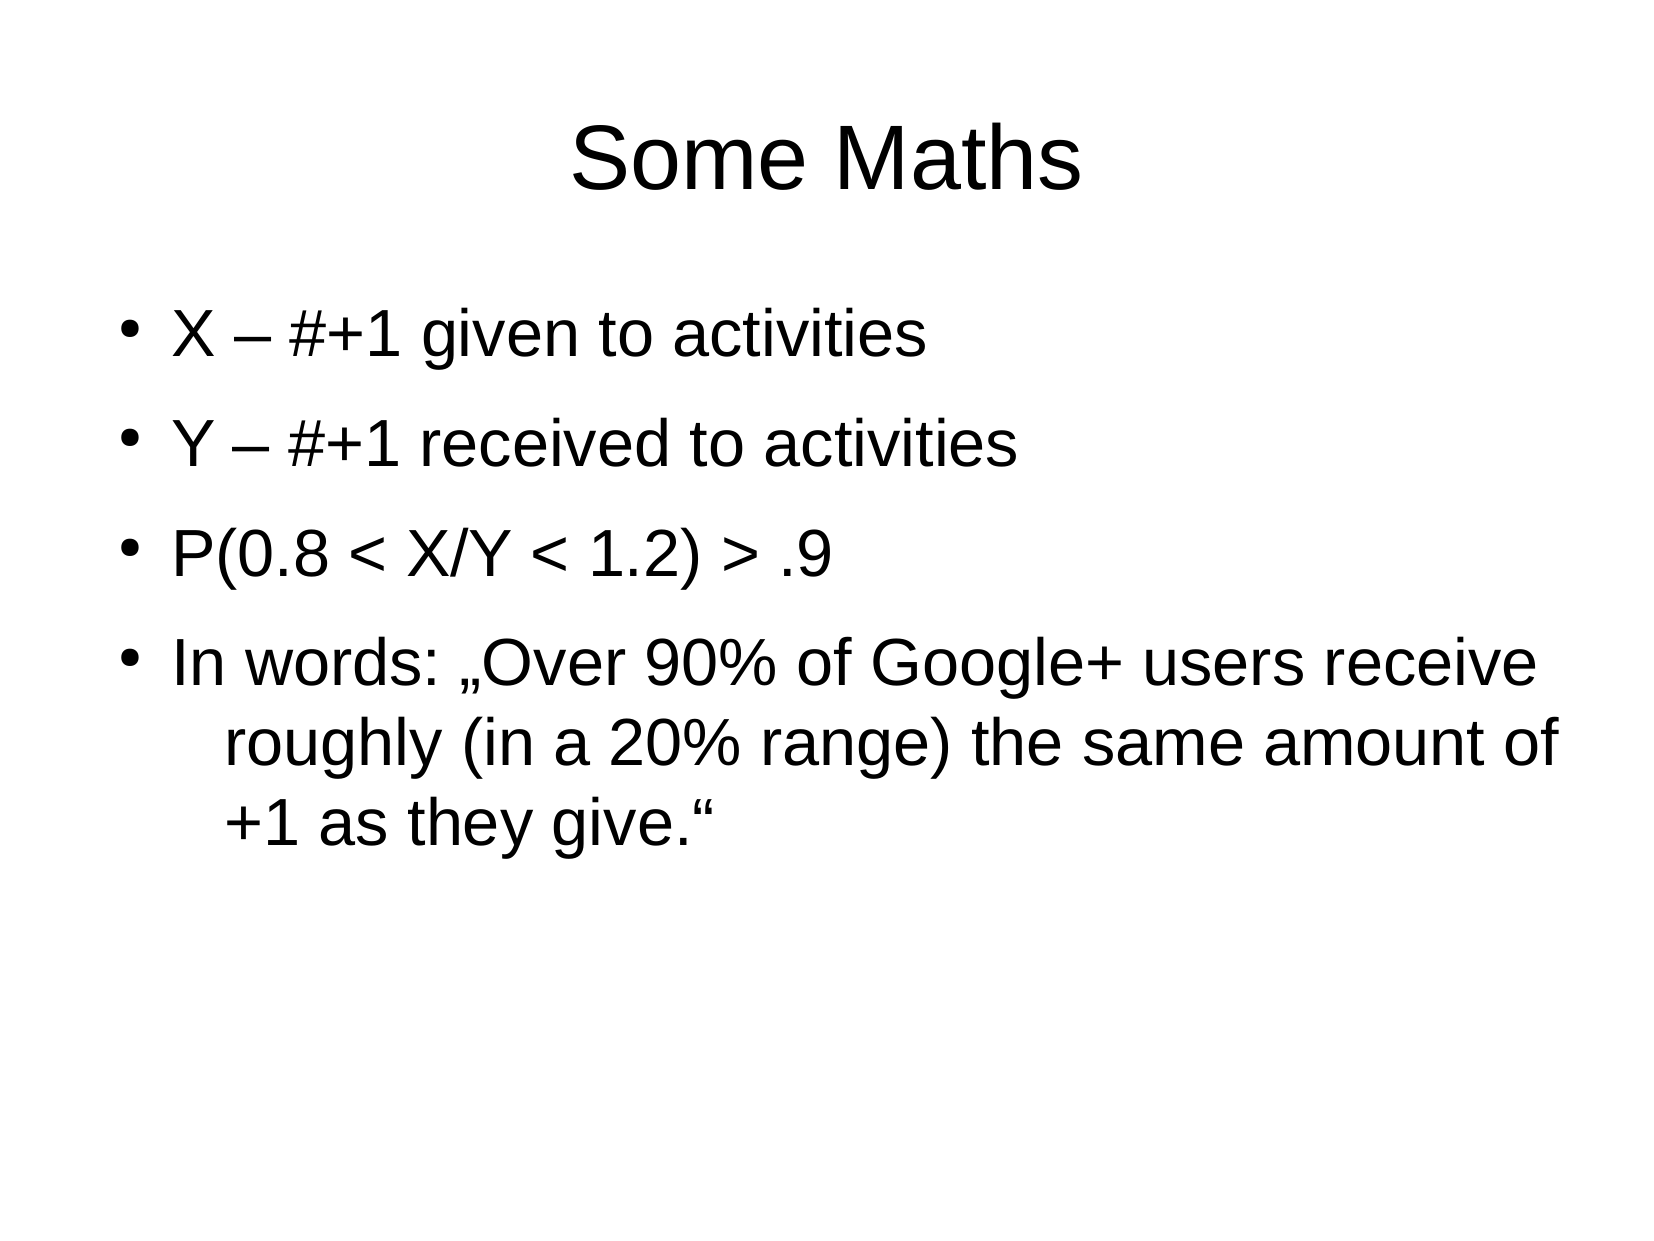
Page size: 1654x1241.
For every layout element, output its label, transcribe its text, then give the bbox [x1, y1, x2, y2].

title Some Maths [82, 49, 1571, 257]
list X – #+1 given to activities Y – #+1 received to activities P(0.8 < X/Y < 1.2) > .9 In words: „Over 90% of Google+ users receive roughly (in a 20% range) the same amount of +1 as they give.“ [82, 290, 1571, 1109]
